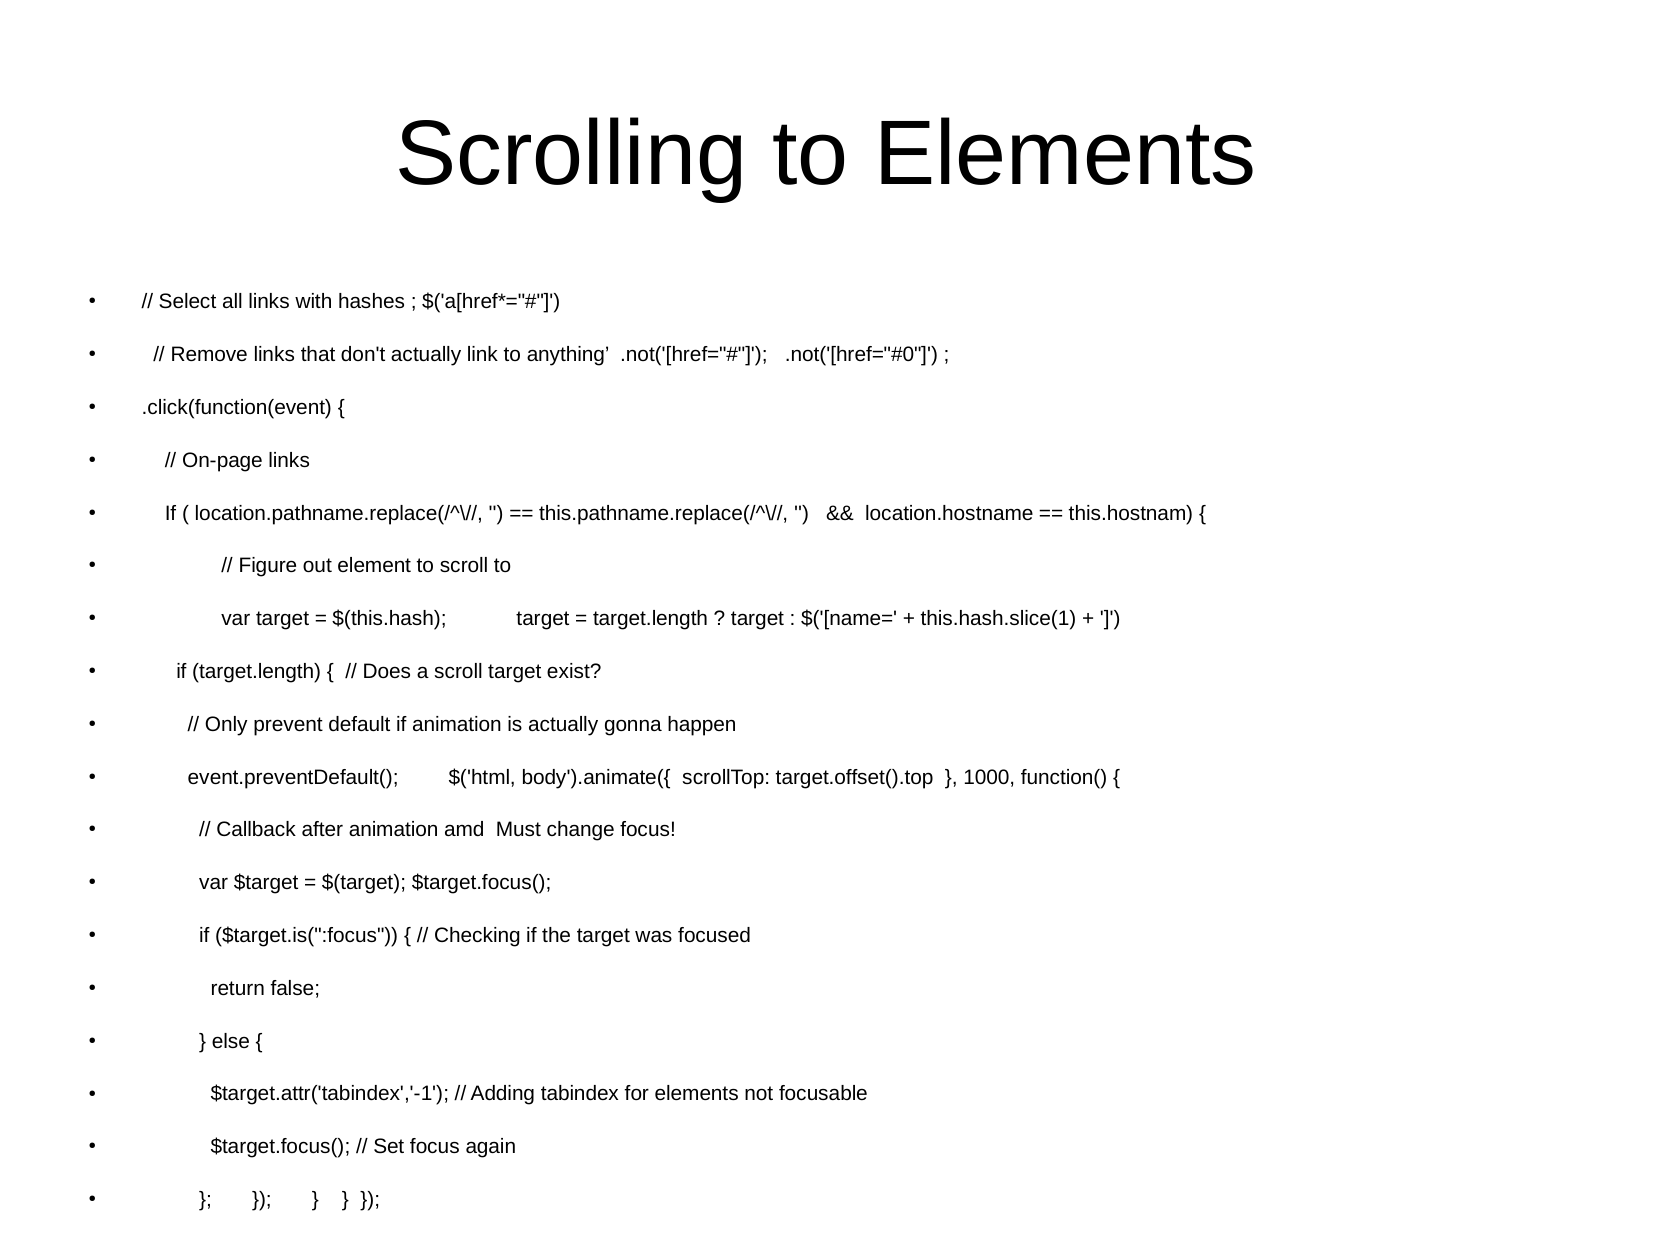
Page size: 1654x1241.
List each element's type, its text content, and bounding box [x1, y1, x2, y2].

list // Select all links with hashes ; $('a[href*="#"]') // Remove links that don't actually link to anything’ .not('[href="#"]'); .not('[href="#0"]') ; .click(function(event) { // On-page links If ( location.pathname.replace(/^\//, '') == this.pathname.replace(/^\//, '') && location.hostname == this.hostnam) { // Figure out element to scroll to var target = $(this.hash); target = target.length ? target : $('[name=' + this.hash.slice(1) + ']') if (target.length) { // Does a scroll target exist? // Only prevent default if animation is actually gonna happen event.preventDefault(); $('html, body').animate({ scrollTop: target.offset().top }, 1000, function() { // Callback after animation amd Must change focus! var $target = $(target); $target.focus(); if ($target.is(":focus")) { // Checking if the target was focused return false; } else { $target.attr('tabindex','-1'); // Adding tabindex for elements not focusable $target.focus(); // Set focus again }; }); } } }); [70, 290, 1560, 1217]
title Scrolling to Elements [82, 49, 1571, 257]
